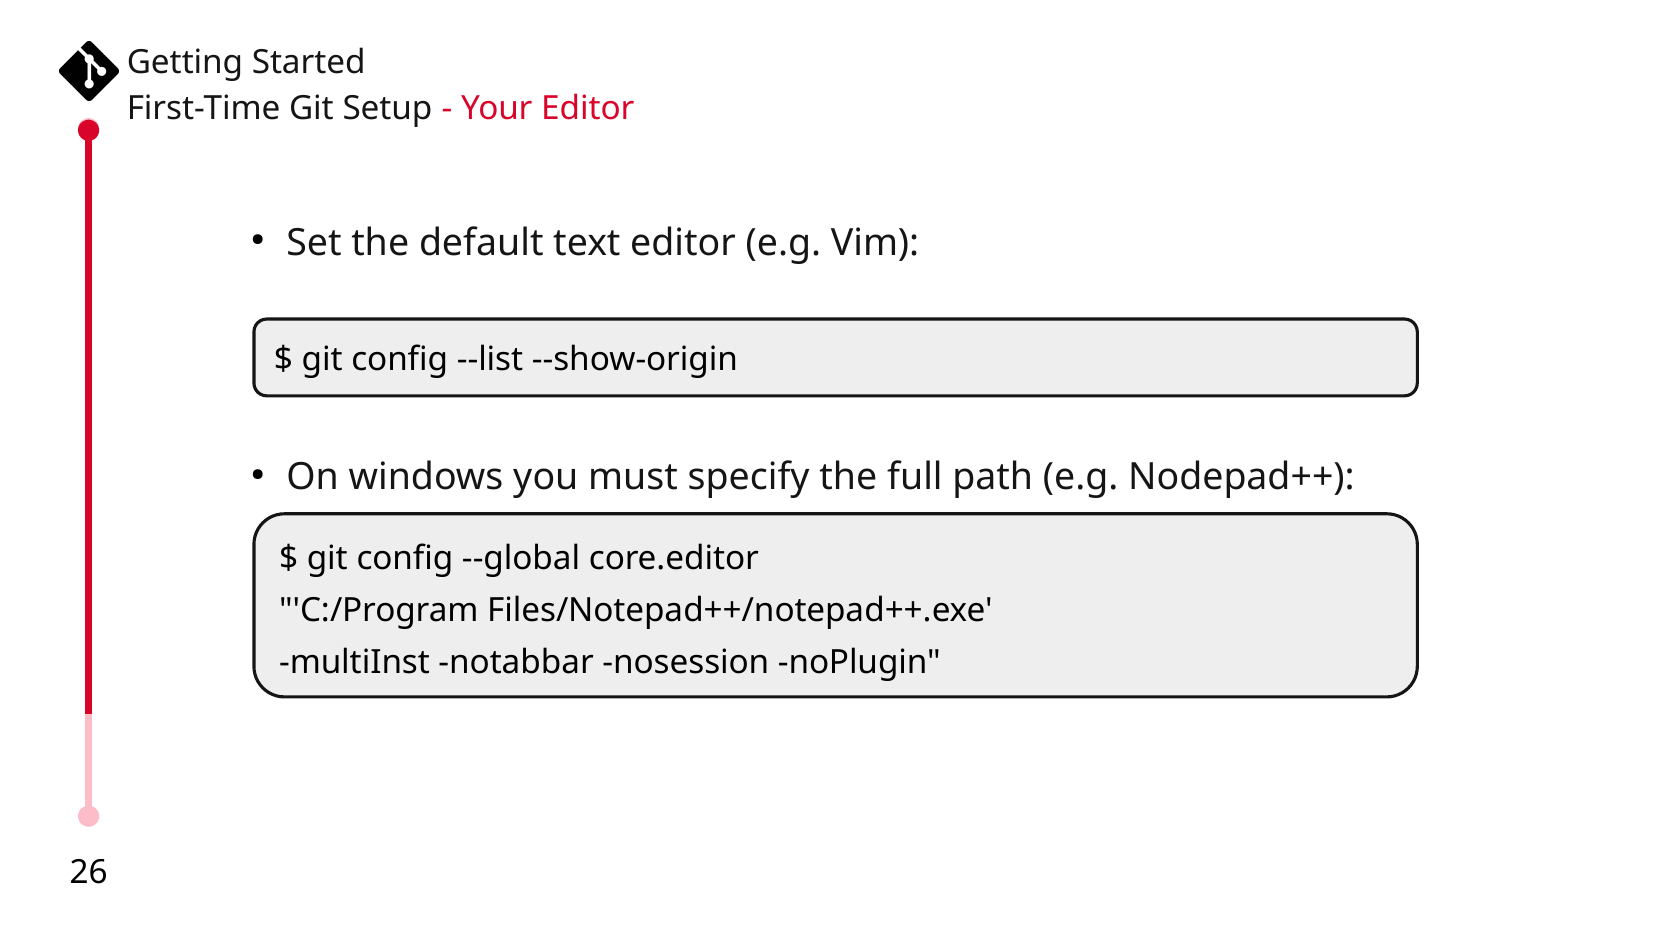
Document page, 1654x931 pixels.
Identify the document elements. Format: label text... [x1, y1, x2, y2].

text_box Getting Started First-Time Git Setup - Your Editor [112, 31, 1506, 113]
text_box Set the default text editor (e.g. Vim): On windows you must specify the full path (e.g. Nodepad++): [236, 118, 1418, 591]
text_box 26 [47, 840, 130, 889]
picture [59, 41, 119, 101]
text_box $ git config --list --show-origin [253, 319, 1418, 396]
text_box $ git config --global core.editor "'C:/Program Files/Notepad++/notepad++.exe' -multiInst -notabbar -nosession -noPlugin" [253, 513, 1418, 697]
